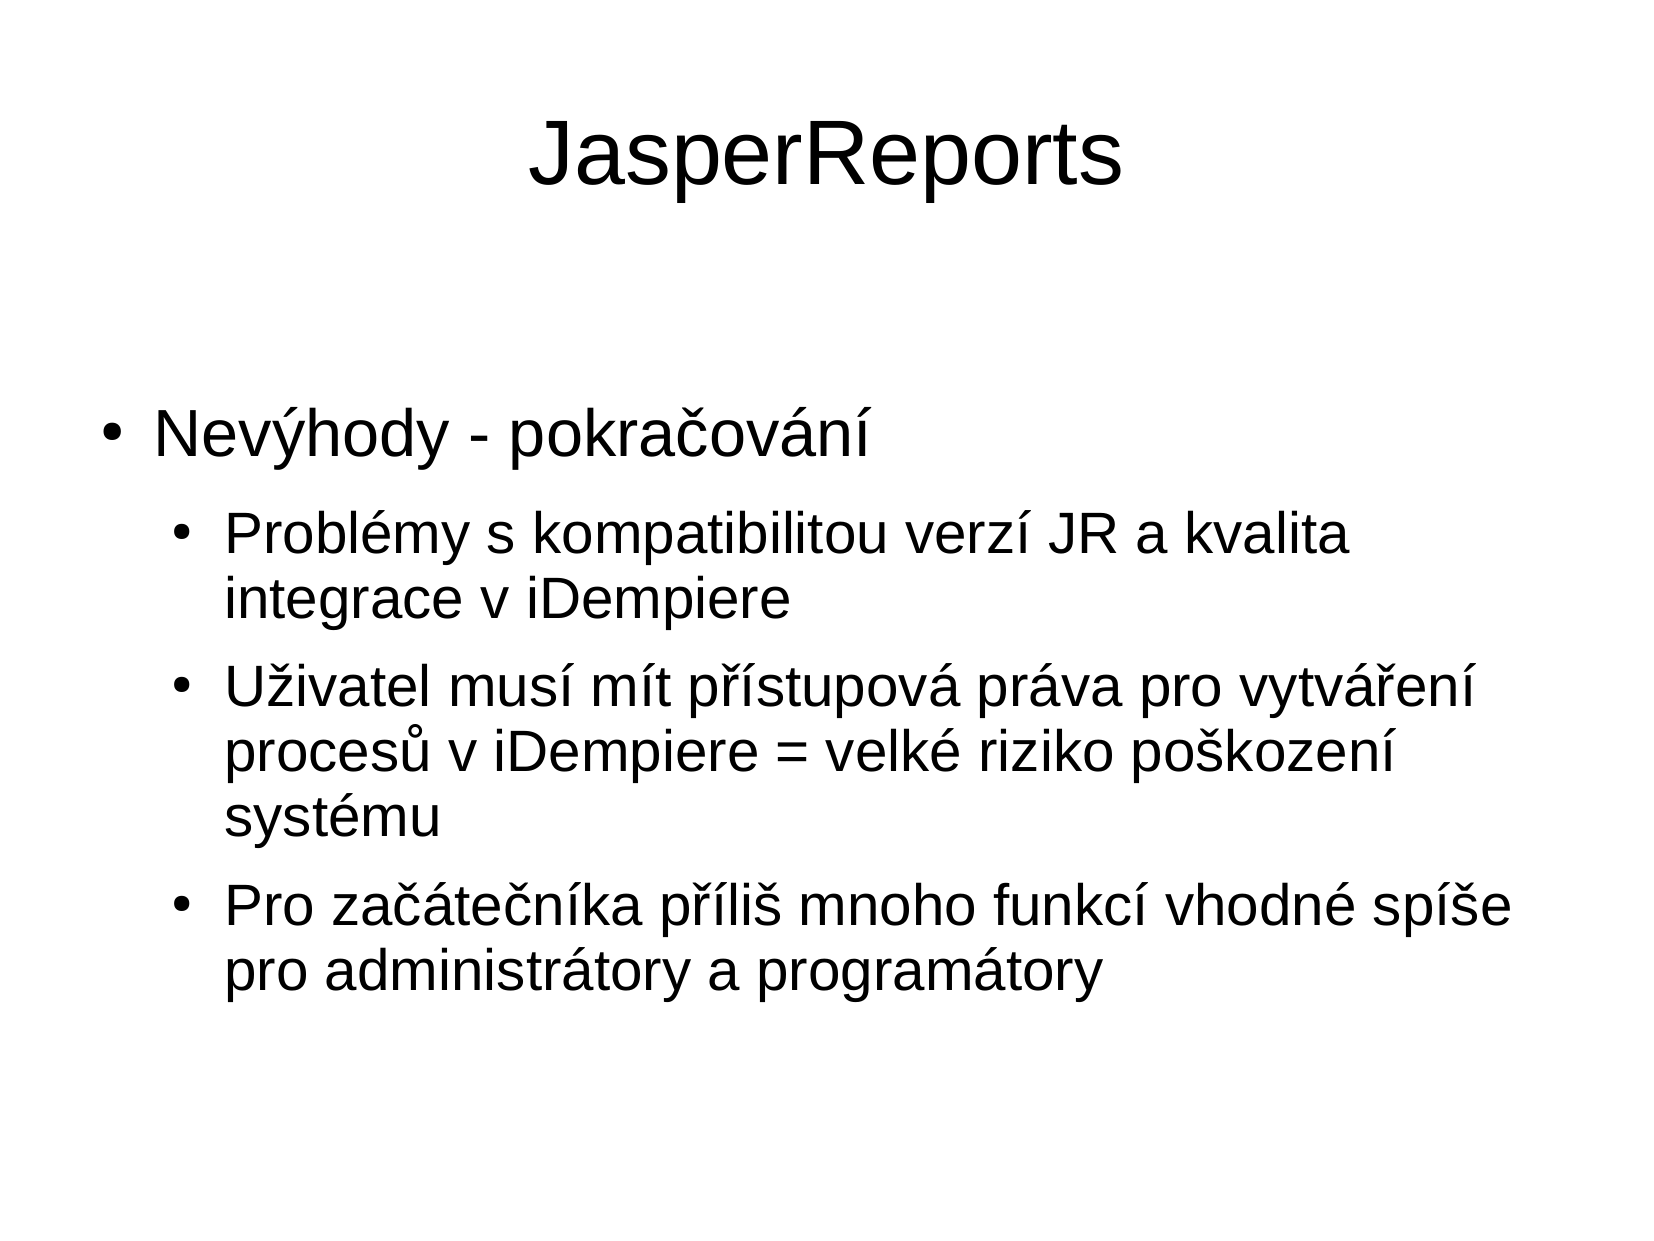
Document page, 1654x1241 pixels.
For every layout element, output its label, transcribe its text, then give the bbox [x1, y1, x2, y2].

title JasperReports [82, 49, 1571, 257]
list Nevýhody - pokračování Problémy s kompatibilitou verzí JR a kvalita integrace v iDempiere Uživatel musí mít přístupová práva pro vytváření procesů v iDempiere = velké riziko poškození systému Pro začátečníka příliš mnoho funkcí vhodné spíše pro administrátory a programátory [82, 290, 1571, 1109]
